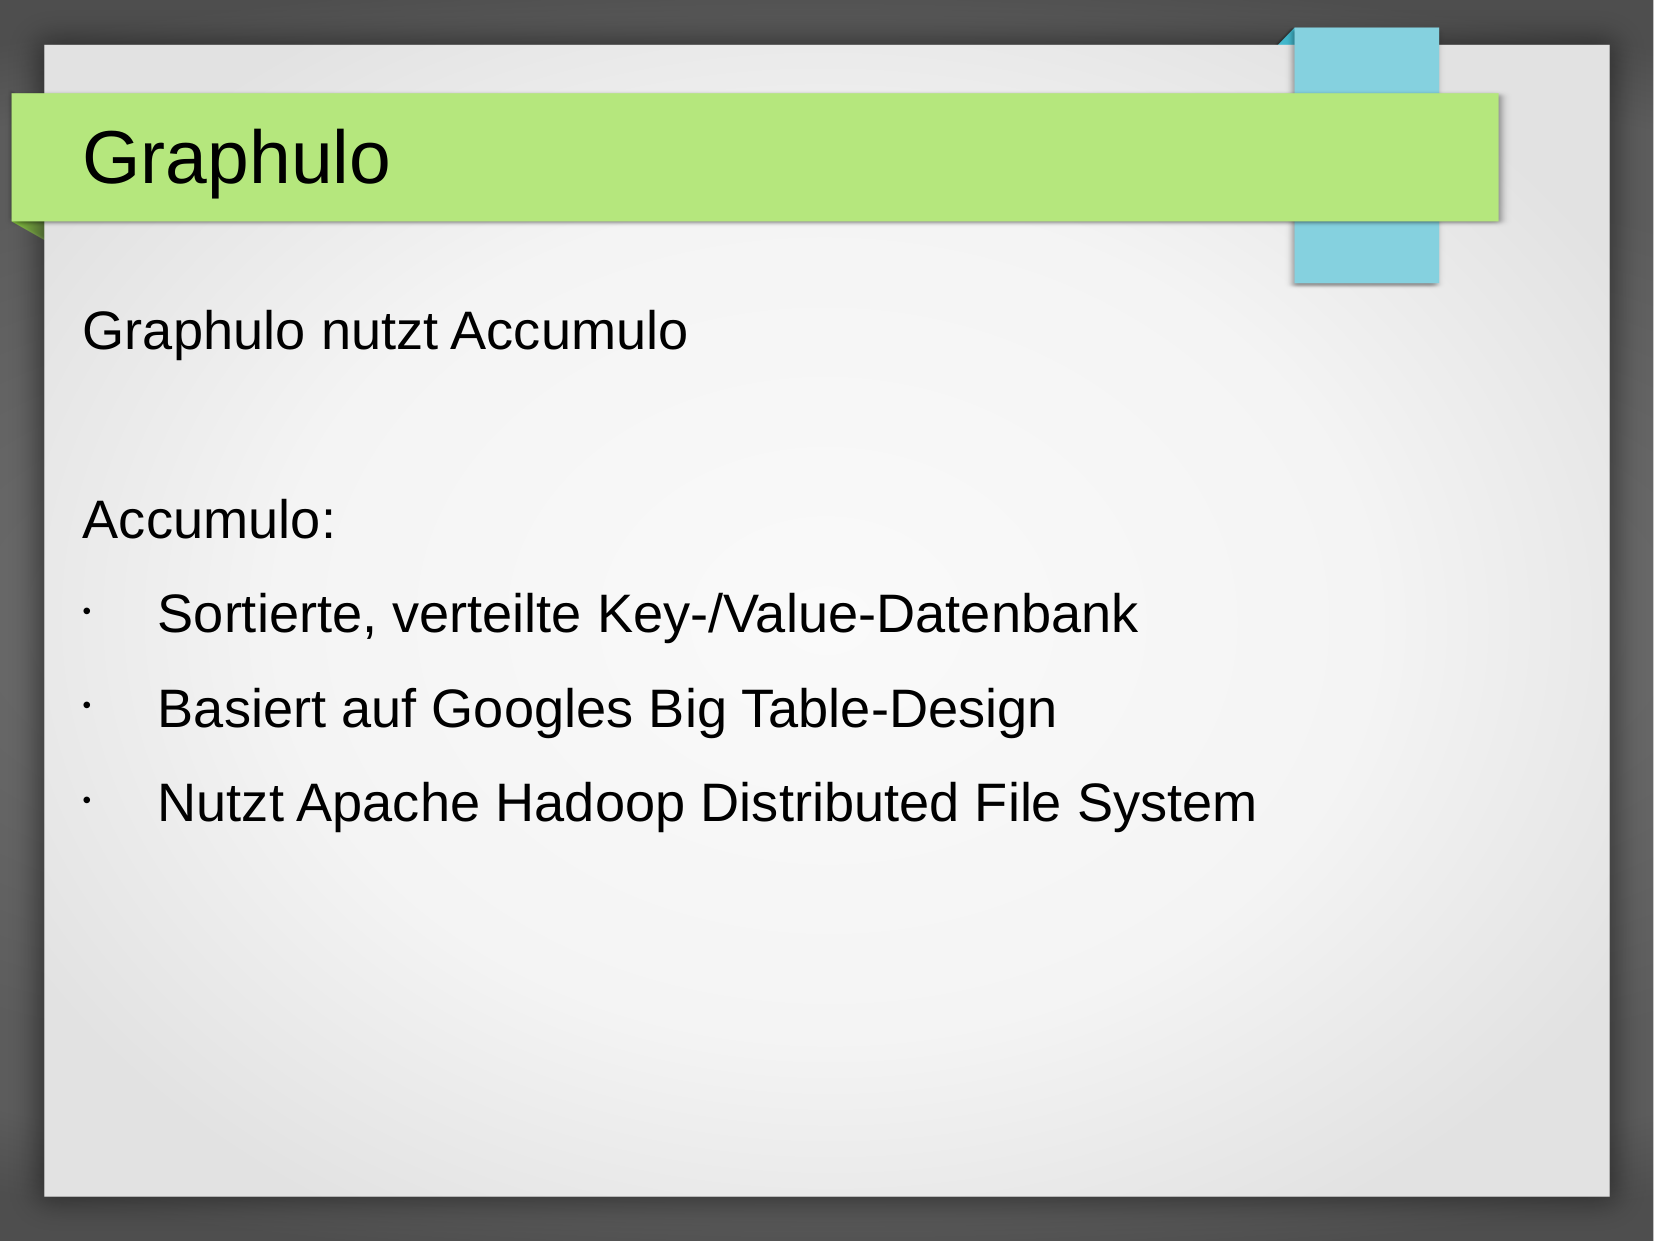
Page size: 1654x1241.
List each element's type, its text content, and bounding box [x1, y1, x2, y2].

text_box Graphulo [82, 94, 1264, 213]
picture [0, 0, 1654, 1241]
text_box Graphulo nutzt Accumulo Accumulo: Sortierte, verteilte Key-/Value-Datenbank Basiert auf Googles Big Table-Design Nutzt Apache Hadoop Distributed File System [82, 295, 1571, 1015]
